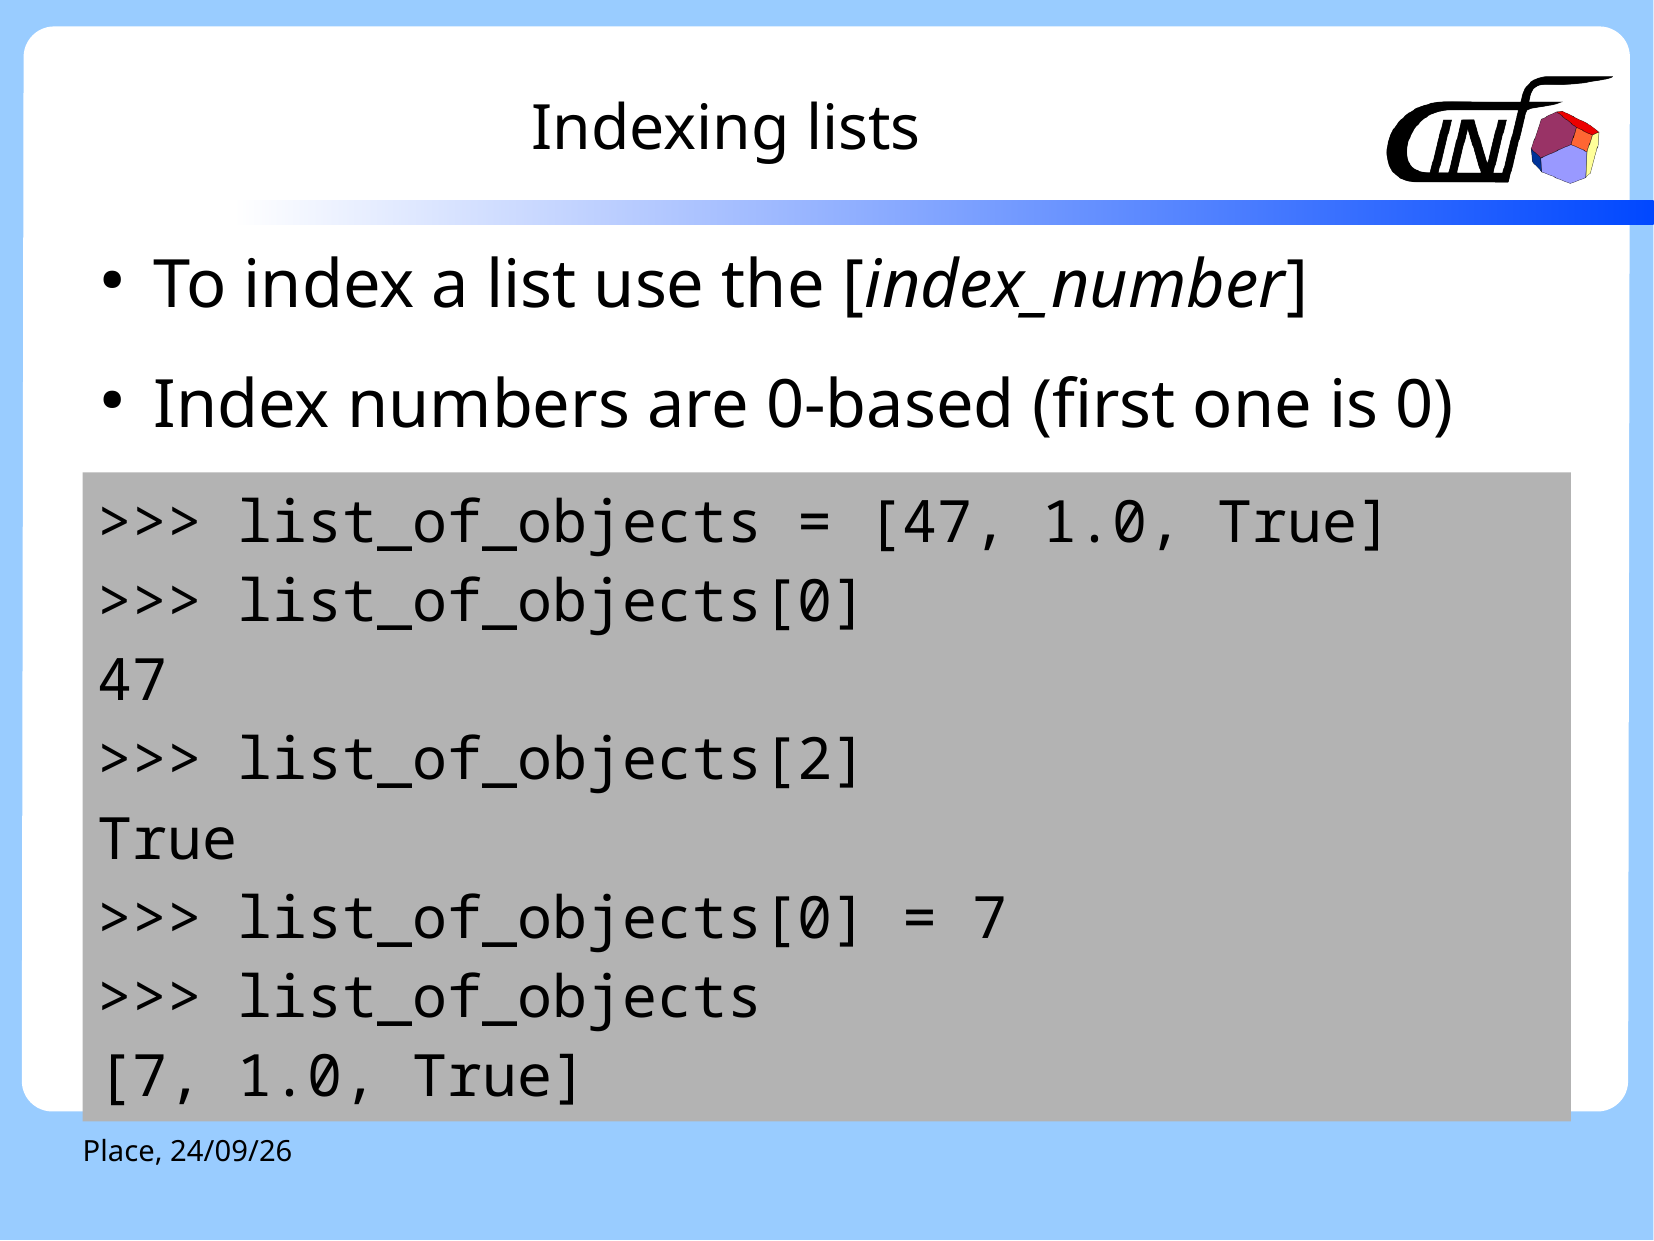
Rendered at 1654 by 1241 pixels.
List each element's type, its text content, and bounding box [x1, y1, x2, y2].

text_box >>> list_of_objects = [47, 1.0, True] >>> list_of_objects[0] 47 >>> list_of_objects[2] True >>> list_of_objects[0] = 7 >>> list_of_objects [7, 1.0, True] [82, 472, 1571, 1075]
table_header B [956, 201, 961, 224]
title Indexing lists [82, 49, 1371, 201]
picture [1386, 76, 1613, 184]
list To index a list use the [index_number] Index numbers are 0-based (first one is 0) [82, 236, 1583, 1055]
